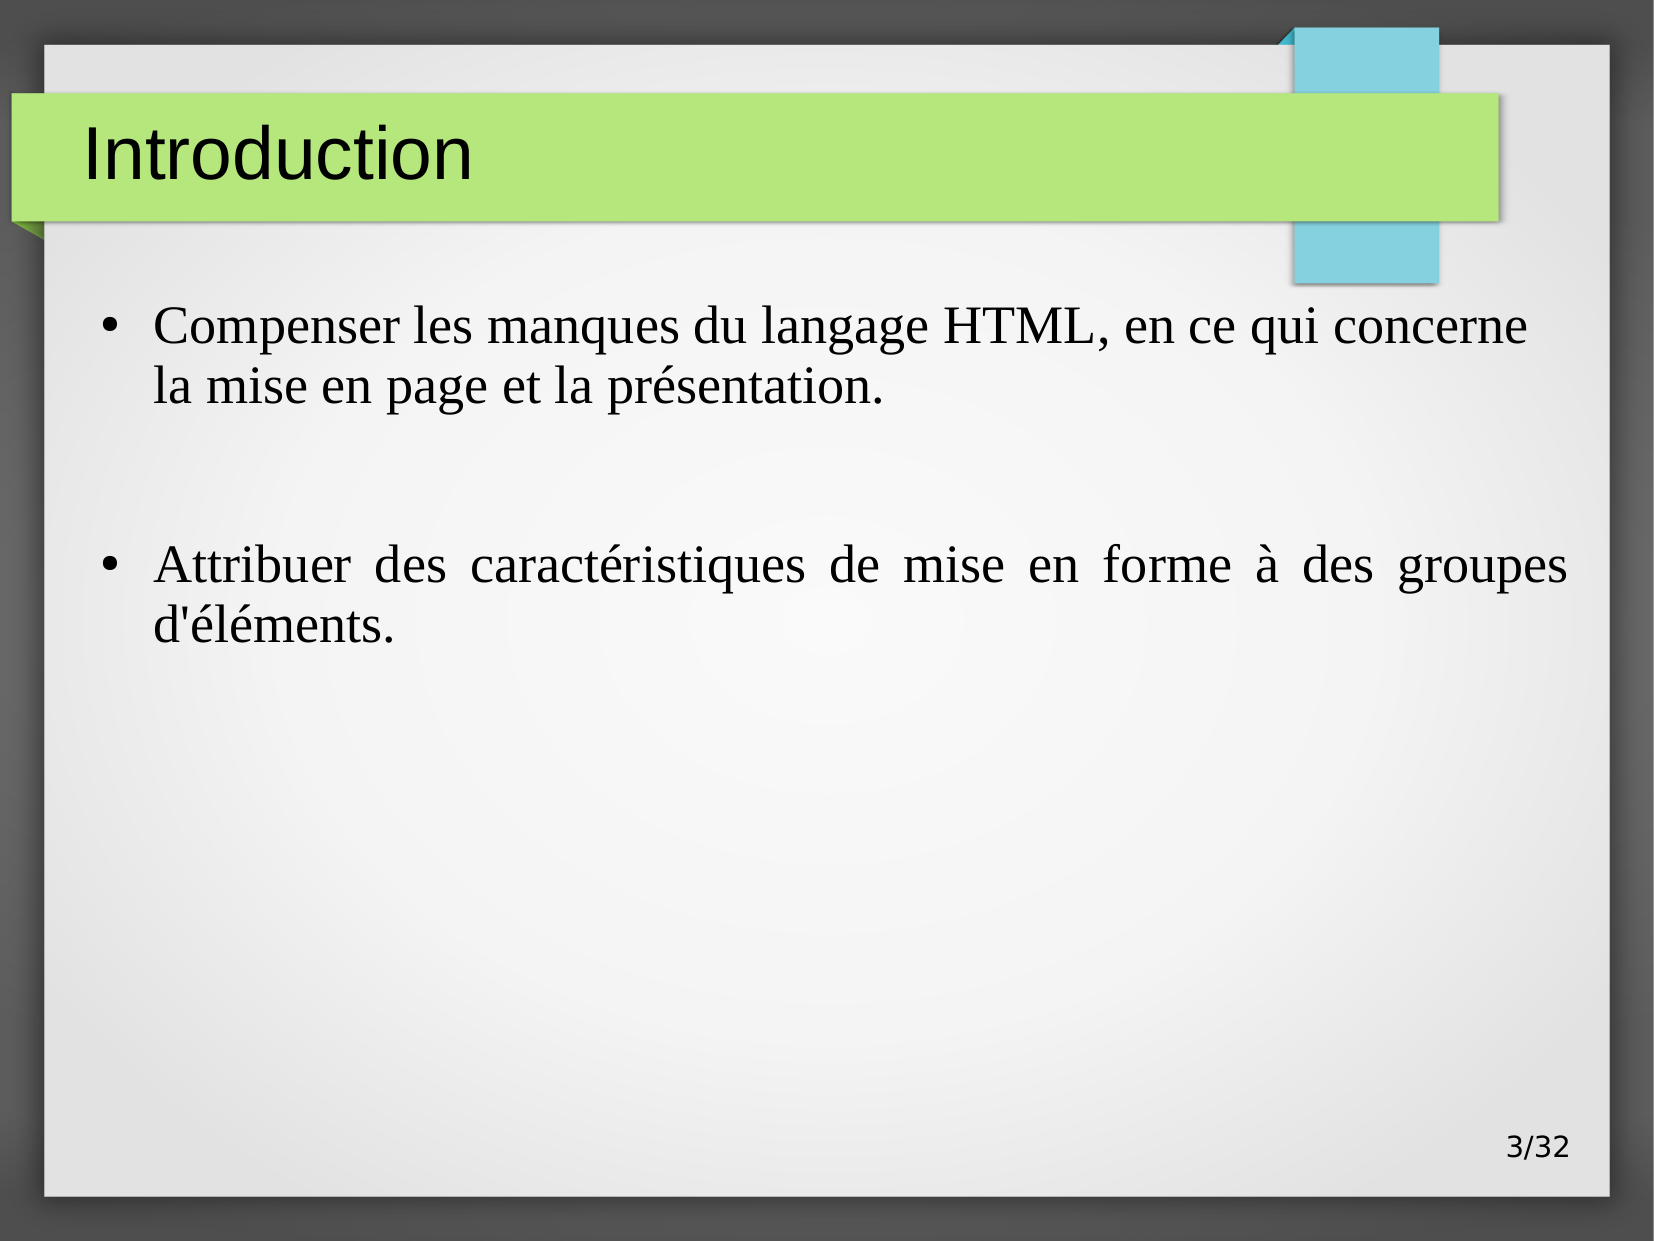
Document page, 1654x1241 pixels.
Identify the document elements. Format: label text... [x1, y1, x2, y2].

picture [0, 0, 1654, 1241]
title Introduction [82, 94, 1264, 213]
list Compenser les manques du langage HTML, en ce qui concerne la mise en page et la présentation. Attribuer des caractéristiques de mise en forme à des groupes d'éléments. [82, 295, 1571, 1015]
